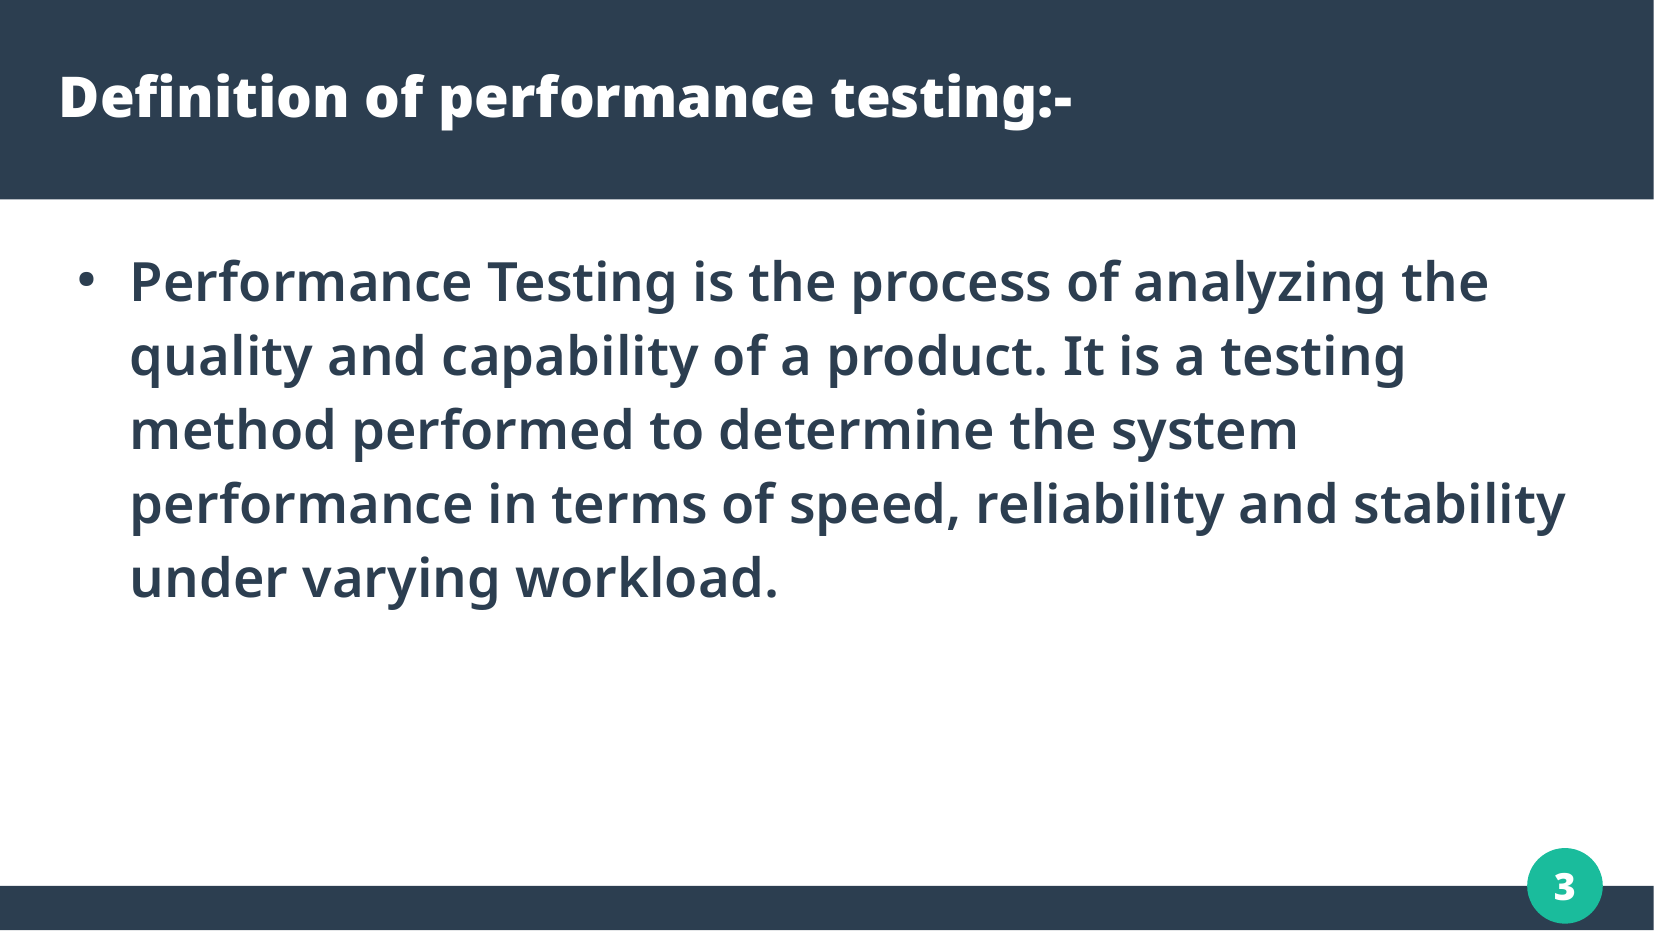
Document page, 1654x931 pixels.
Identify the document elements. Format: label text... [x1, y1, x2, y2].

title Definition of performance testing:- [59, 37, 1595, 155]
list Performance Testing is the process of analyzing the quality and capability of a product. It is a testing method performed to determine the system performance in terms of speed, reliability and stability under varying workload. [59, 243, 1595, 864]
